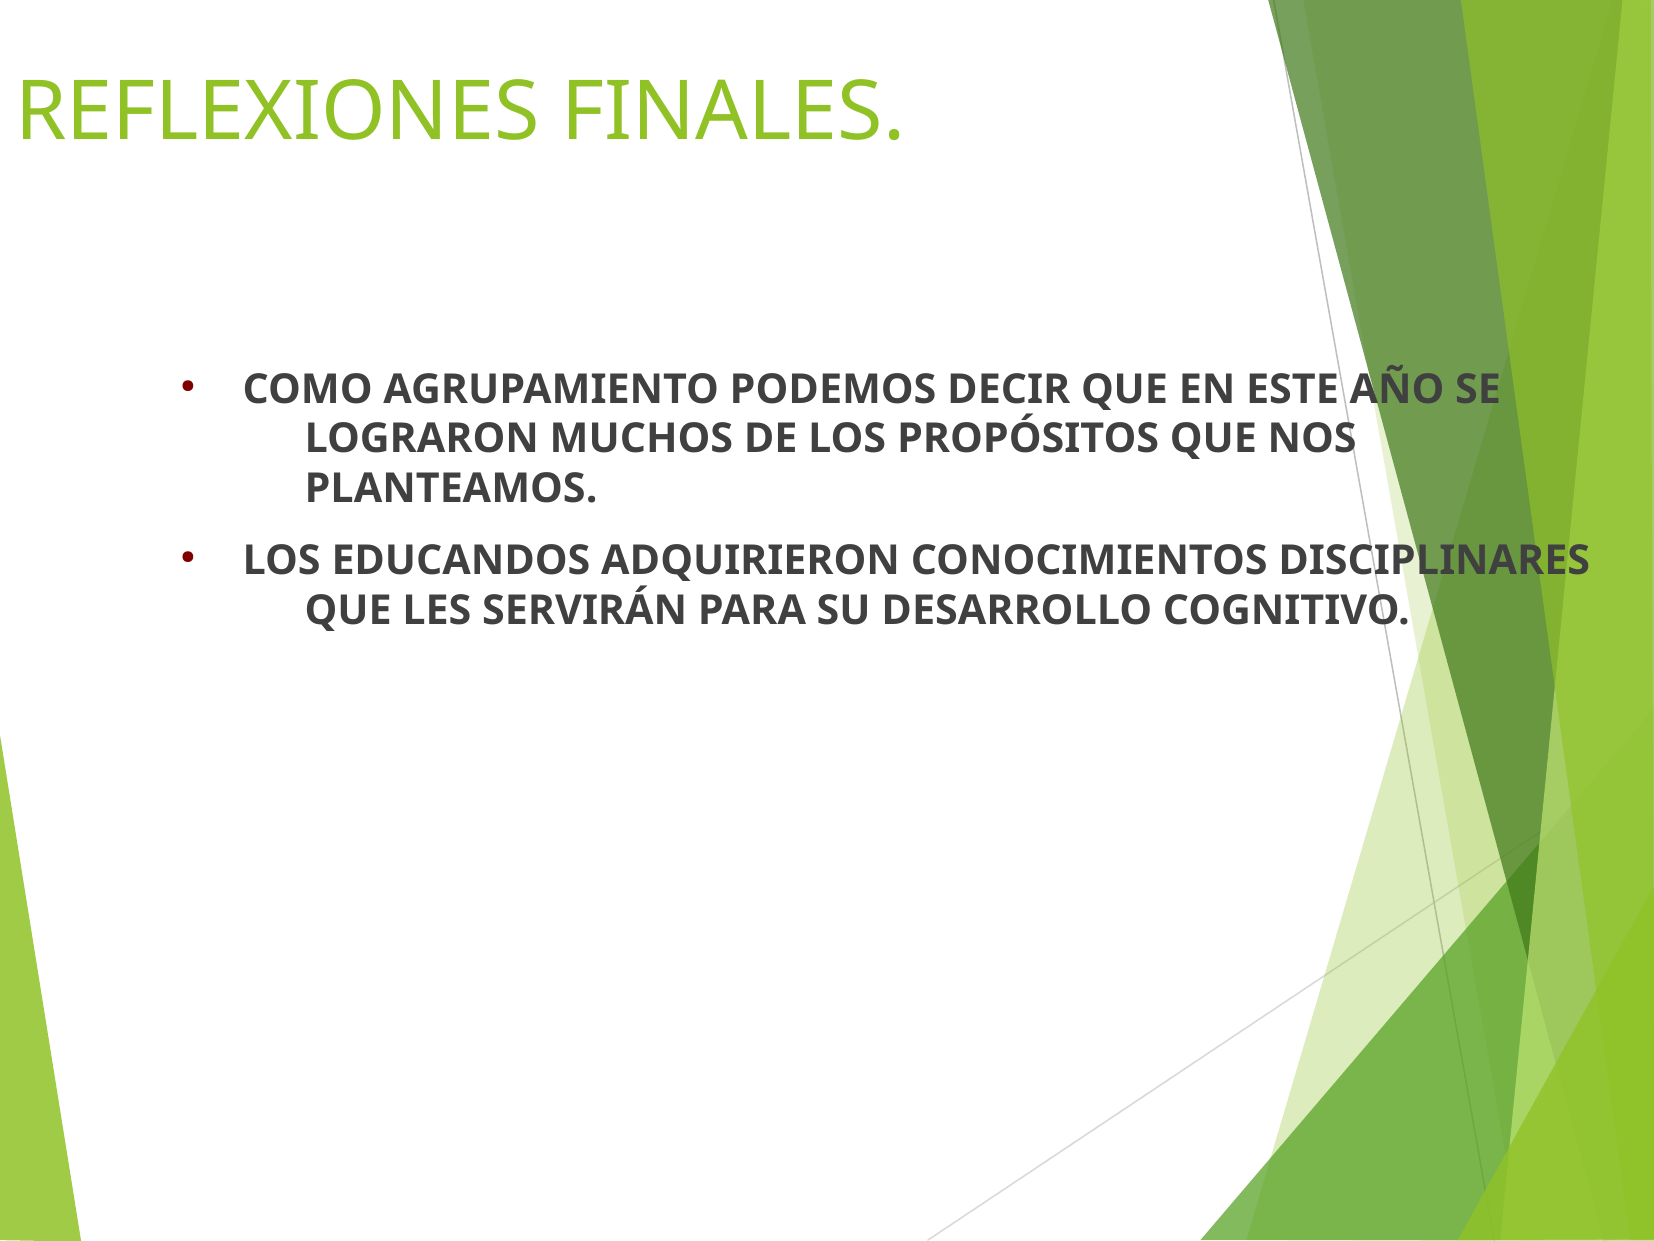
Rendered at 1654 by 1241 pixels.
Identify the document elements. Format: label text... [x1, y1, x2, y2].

list COMO AGRUPAMIENTO PODEMOS DECIR QUE EN ESTE AÑO SE LOGRARON MUCHOS DE LOS PROPÓSITOS QUE NOS PLANTEAMOS. LOS EDUCANDOS ADQUIRIERON CONOCIMIENTOS DISCIPLINARES QUE LES SERVIRÁN PARA SU DESARROLLO COGNITIVO. [165, 354, 1654, 1074]
title REFLEXIONES FINALES. [0, 49, 1489, 257]
